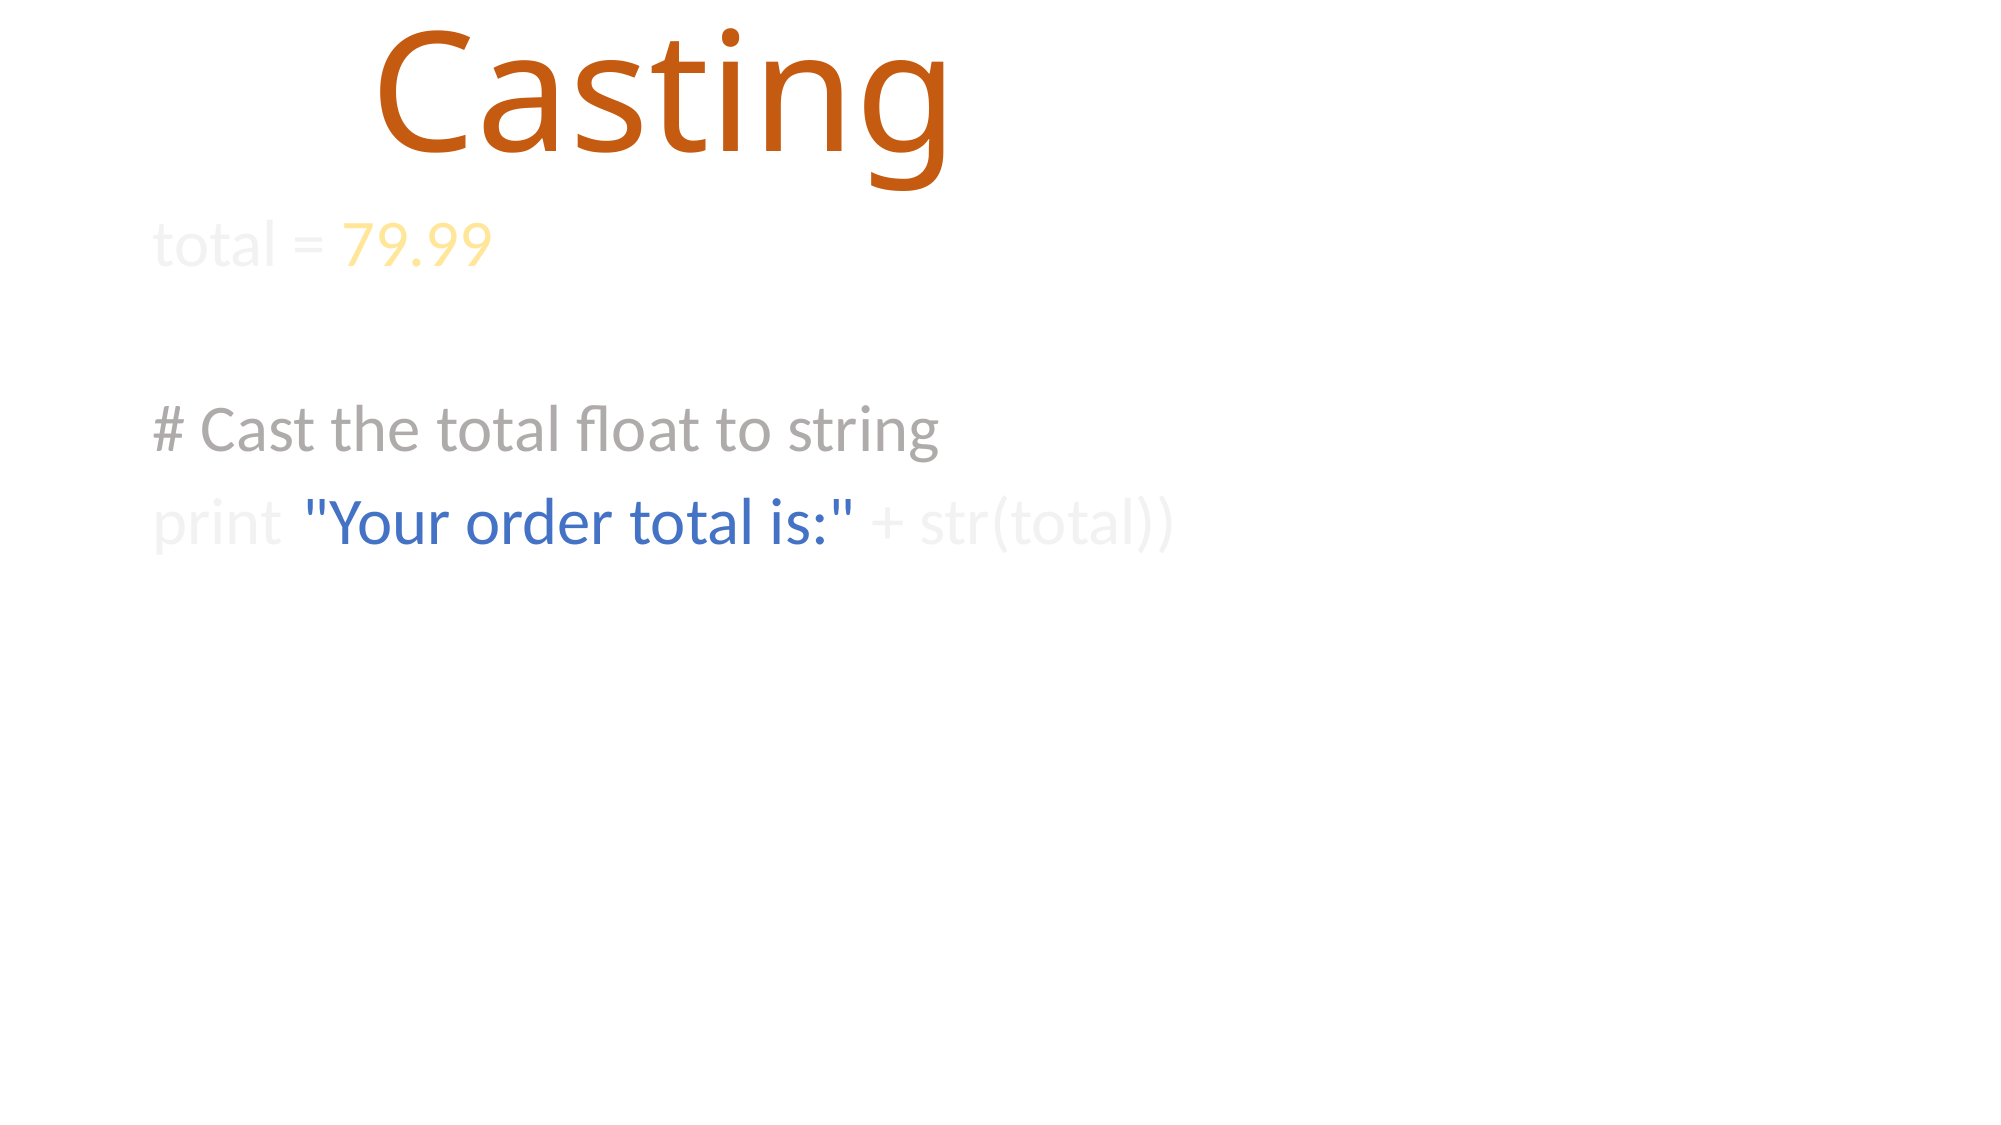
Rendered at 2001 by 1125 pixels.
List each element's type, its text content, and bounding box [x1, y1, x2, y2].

list Casting total = 79.99 # Cast the total float to string print("Your order total is:" + str(total)) [137, 0, 1863, 1014]
